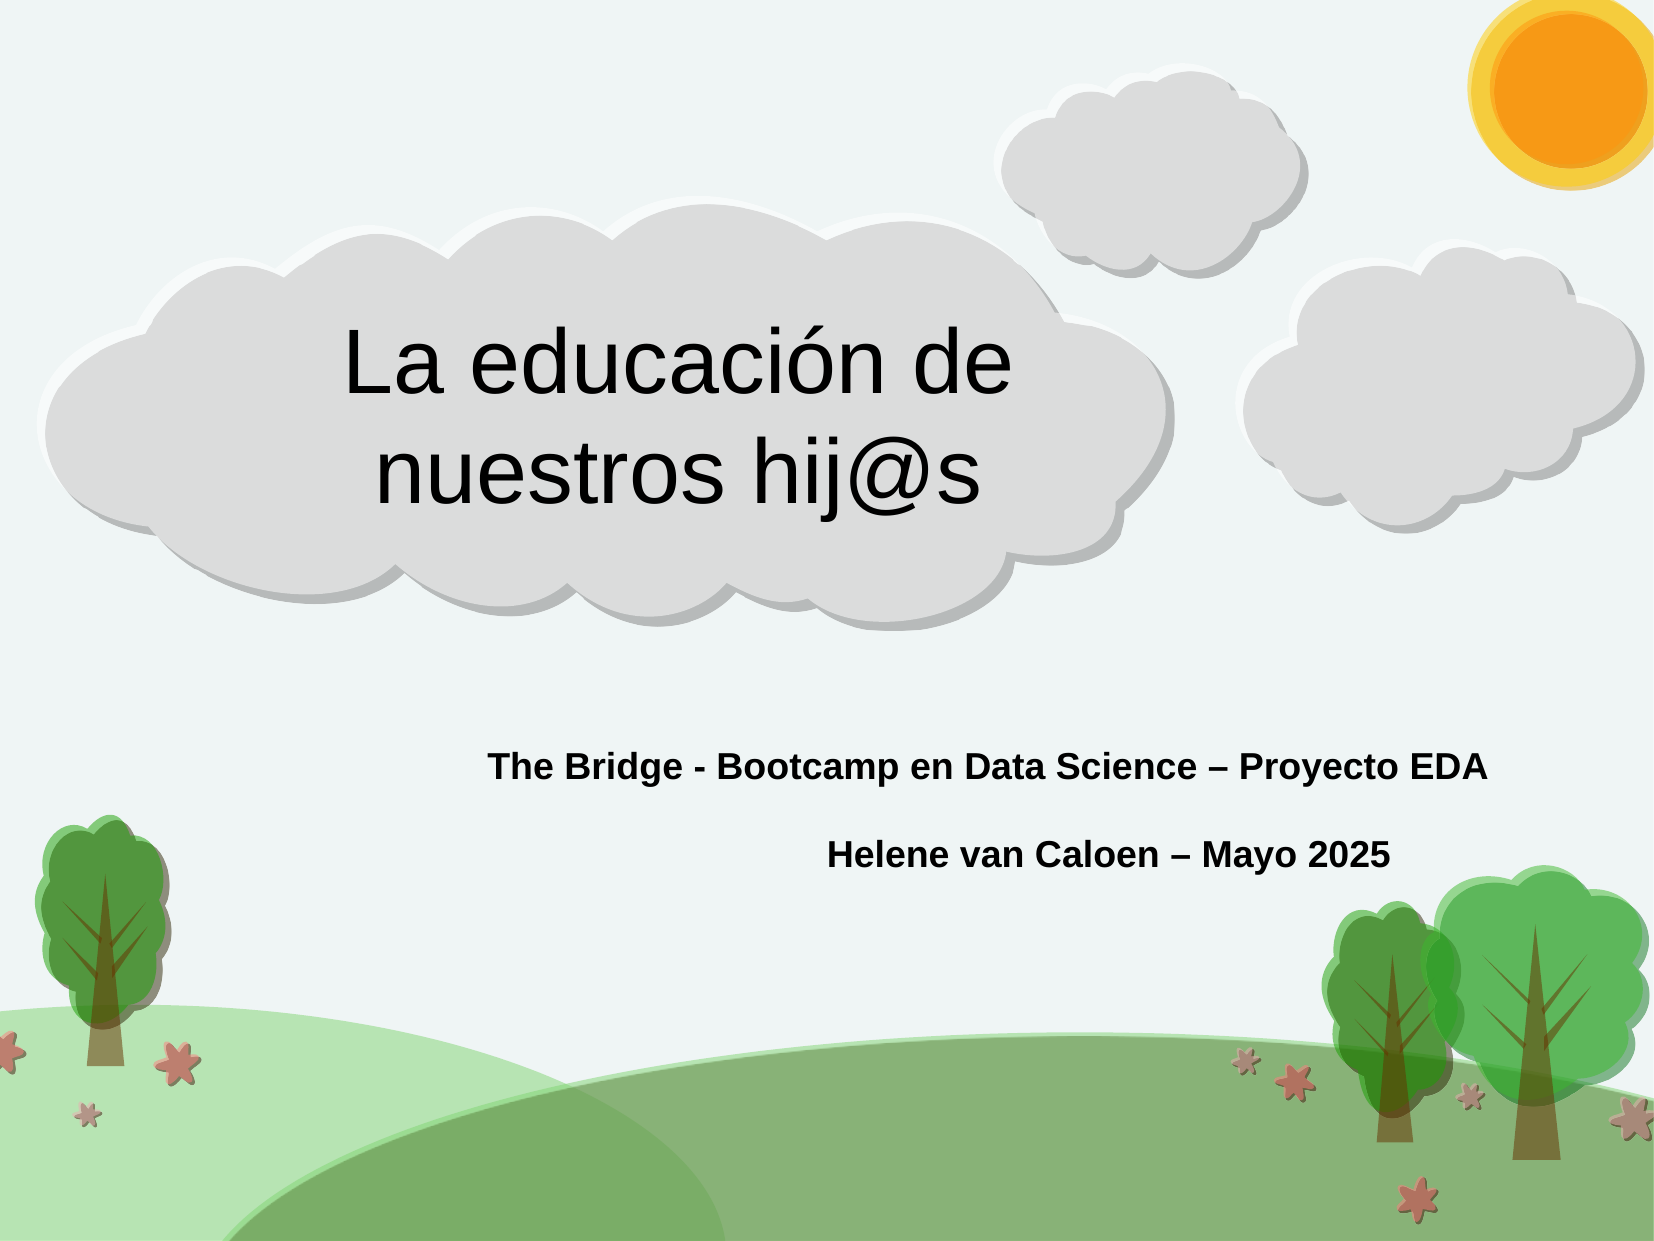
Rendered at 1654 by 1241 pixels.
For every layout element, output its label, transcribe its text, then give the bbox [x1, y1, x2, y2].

text_box The Bridge - Bootcamp en Data Science – Proyecto EDA [472, 738, 1536, 838]
title La educación de nuestros hij@s [177, 265, 1182, 559]
title Helene van Caloen – Mayo 2025 [826, 797, 1625, 909]
